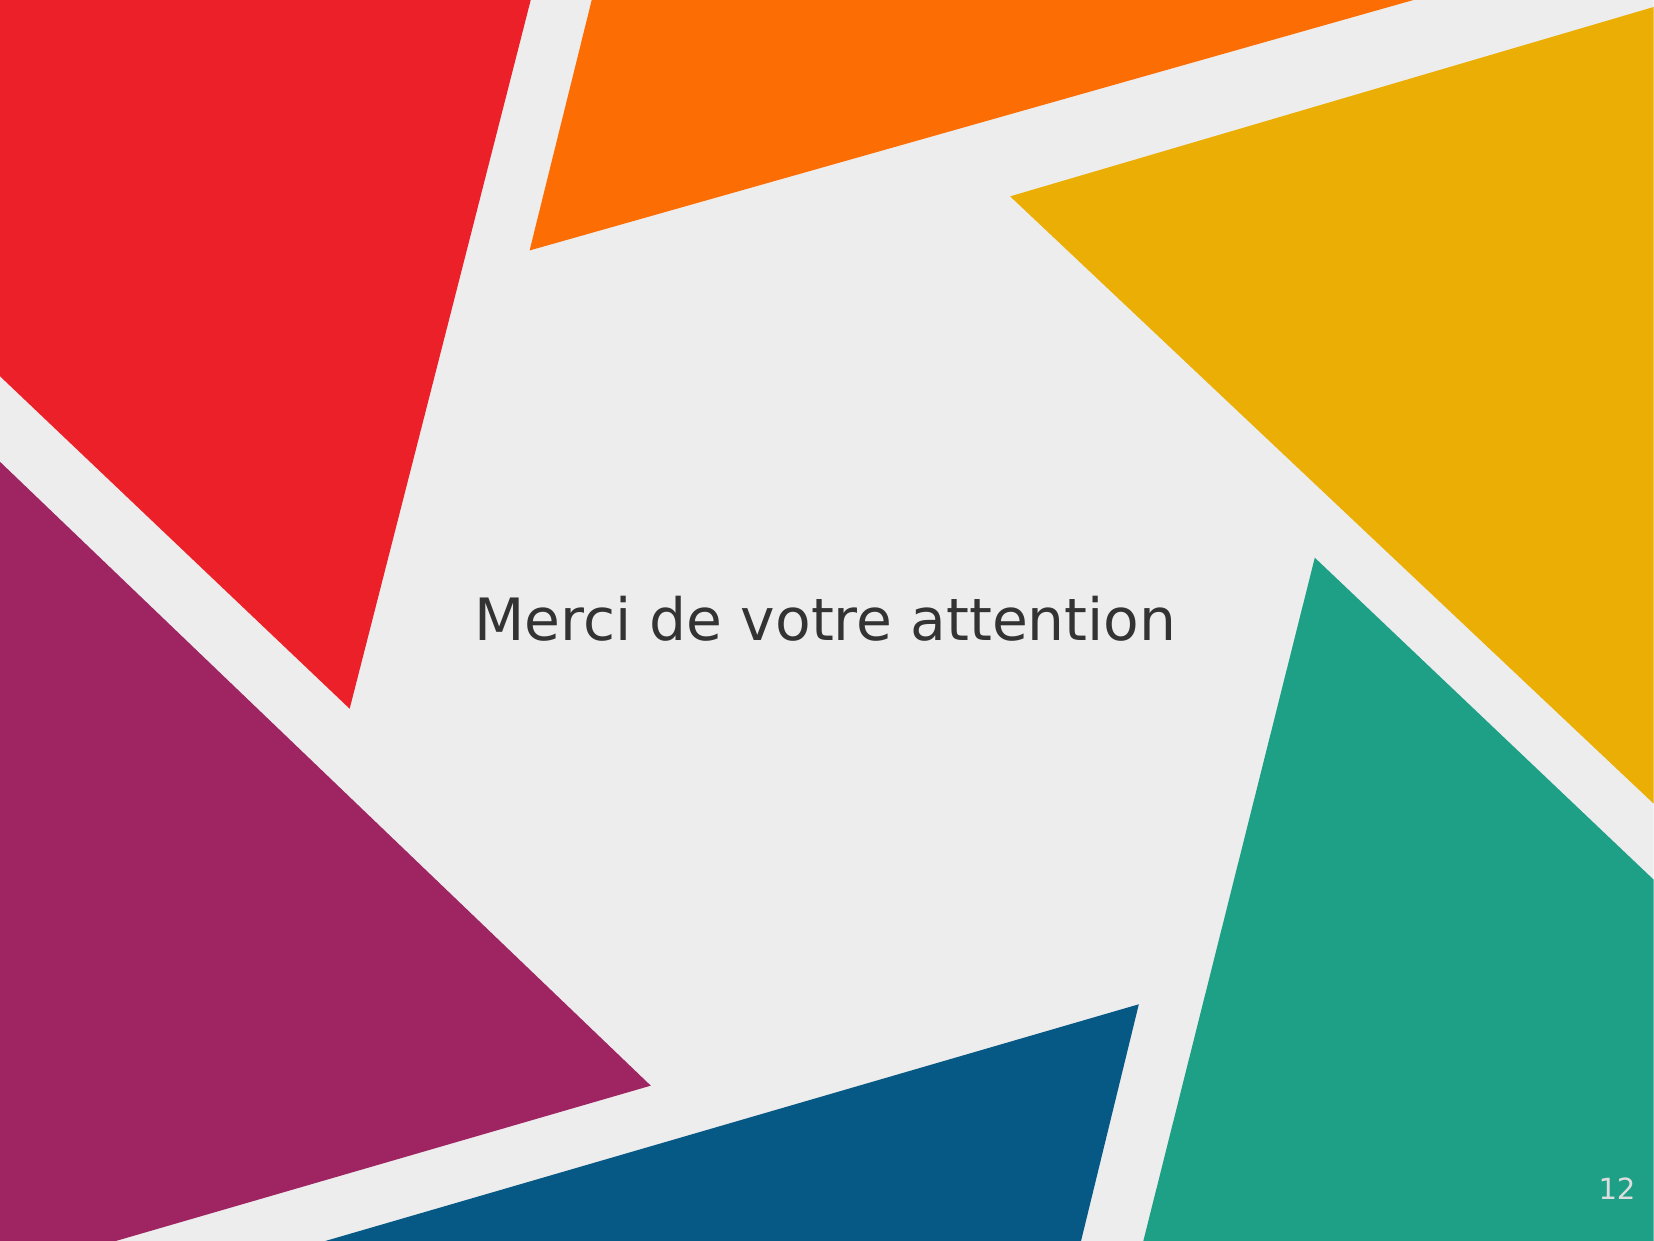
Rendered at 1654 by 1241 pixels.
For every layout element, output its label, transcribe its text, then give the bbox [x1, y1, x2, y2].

title Merci de votre attention [467, 516, 1185, 724]
